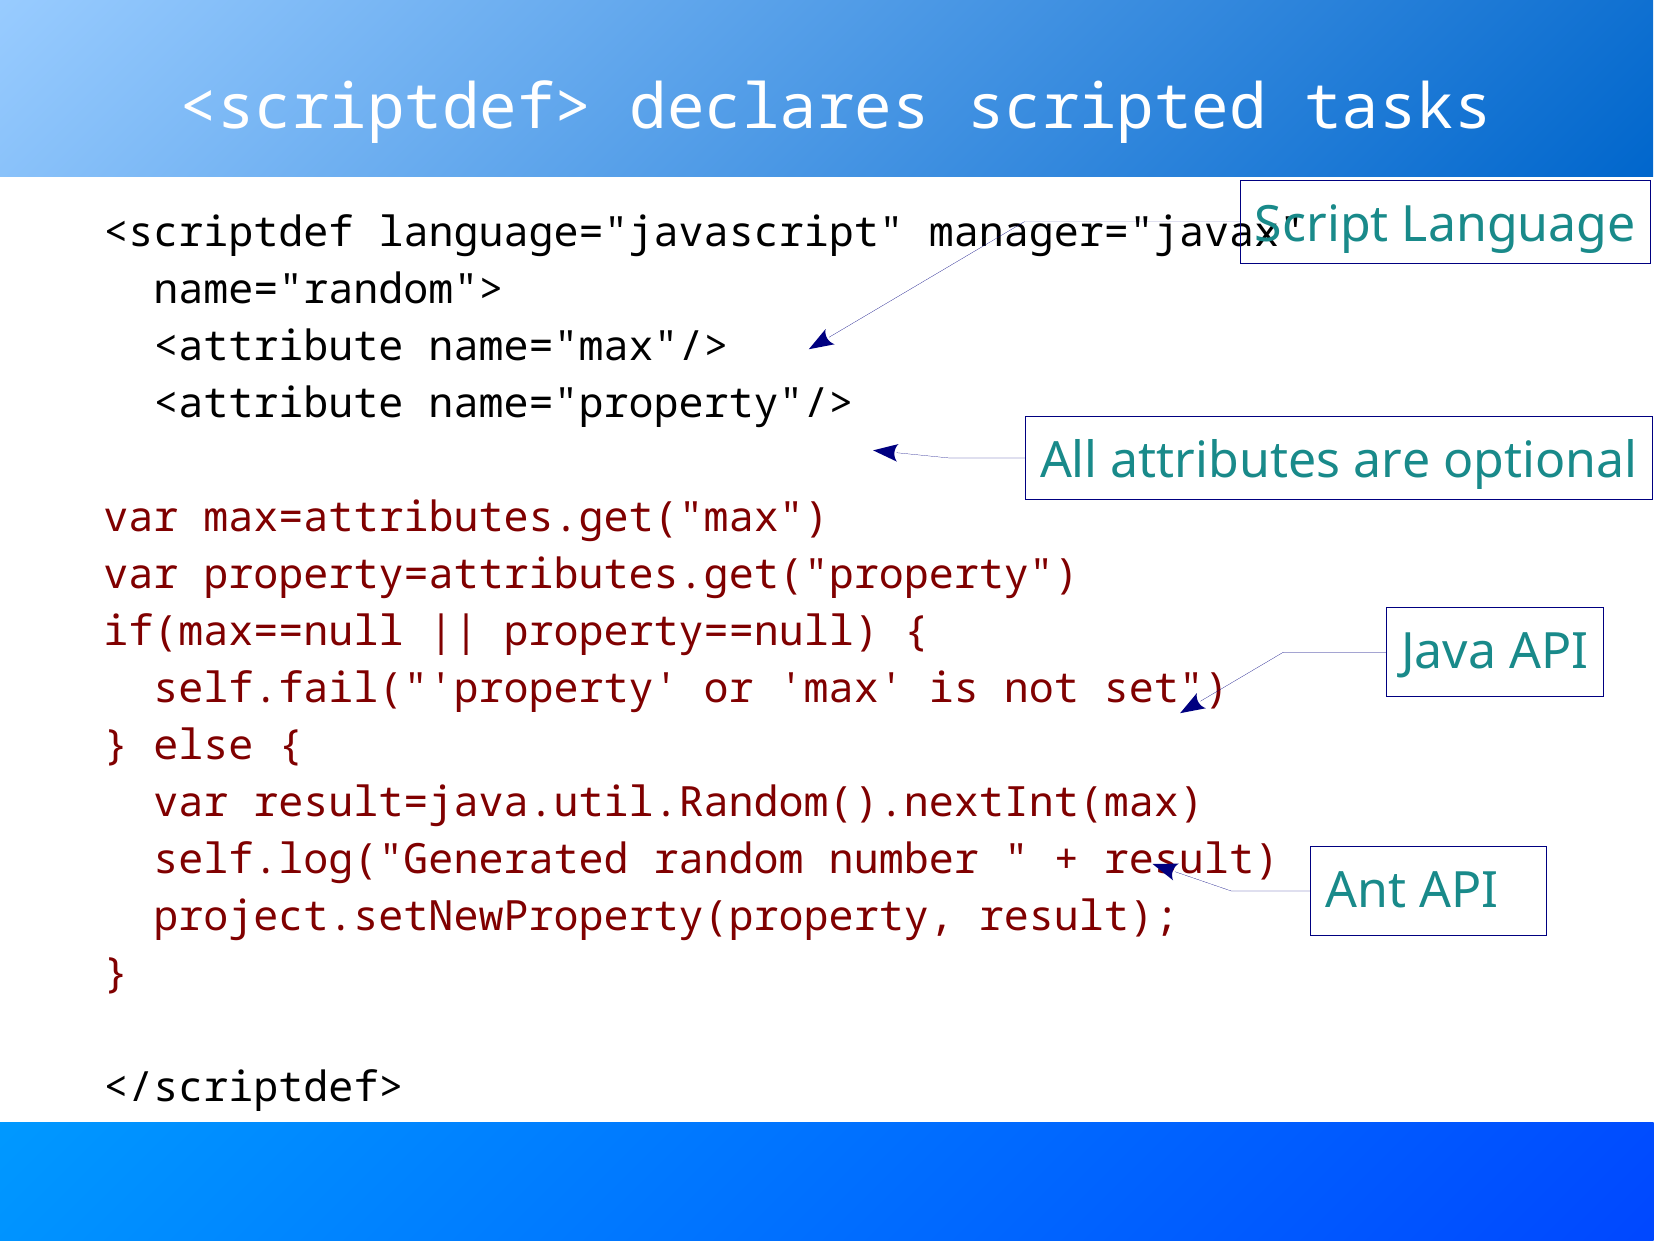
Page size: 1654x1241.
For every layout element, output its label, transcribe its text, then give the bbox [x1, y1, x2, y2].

title <scriptdef> declares scripted tasks [154, 59, 1497, 148]
text_box <scriptdef language="javascript" manager="javax" name="random"> <attribute name="max"/> <attribute name="property"/> var max=attributes.get("max") var property=attributes.get("property") if(max==null || property==null) { self.fail("'property' or 'max' is not set") } else { var result=java.util.Random().nextInt(max) self.log("Generated random number " + result) project.setNewProperty(property, result); } </scriptdef> [88, 295, 1376, 1021]
text_box Java API [1386, 607, 1604, 697]
text_box Script Language [1240, 180, 1651, 264]
text_box All attributes are optional [1025, 416, 1653, 500]
text_box Ant API [1310, 846, 1547, 936]
